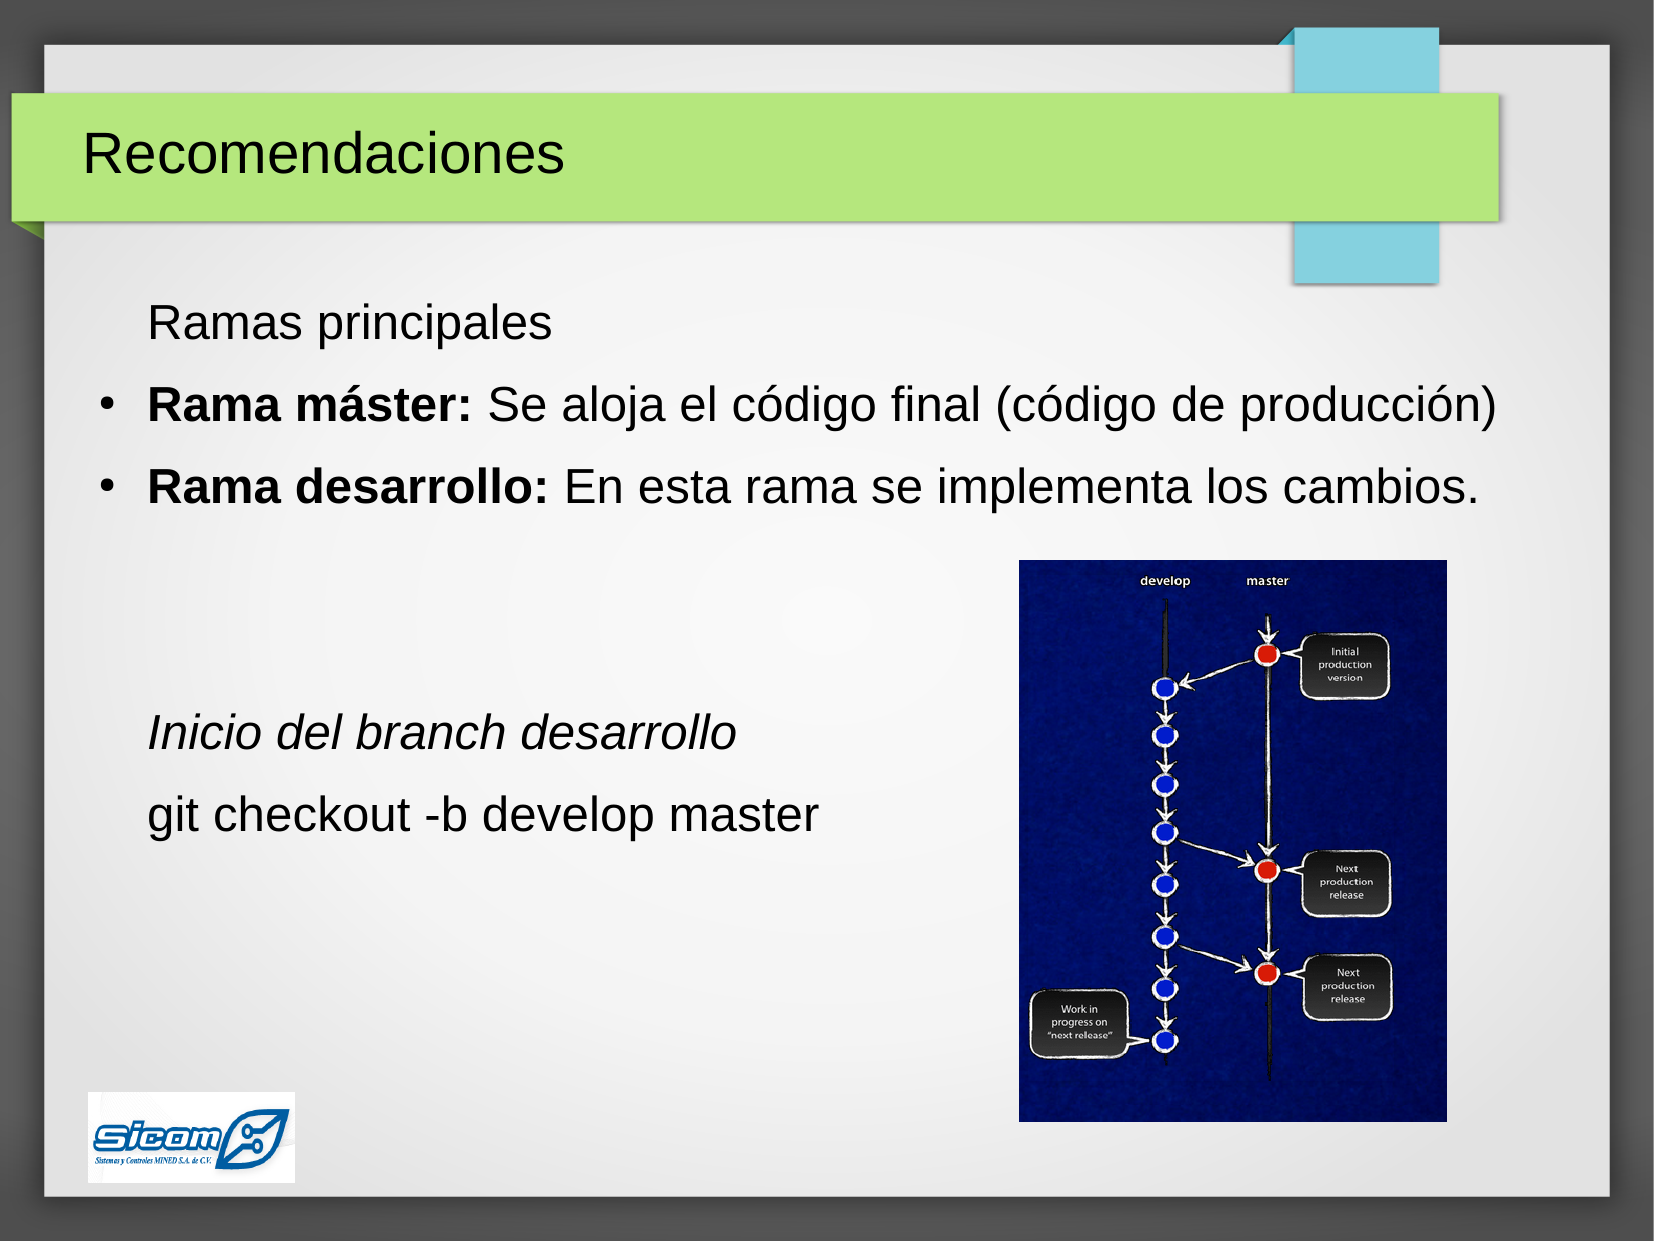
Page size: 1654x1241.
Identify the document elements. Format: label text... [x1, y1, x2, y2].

list Ramas principales Rama máster: Se aloja el código final (código de producción) Rama desarrollo: En esta rama se implementa los cambios. Inicio del branch desarrollo git checkout -b develop master [82, 295, 1571, 1015]
title Recomendaciones [82, 94, 1264, 213]
picture [0, 0, 1654, 1241]
